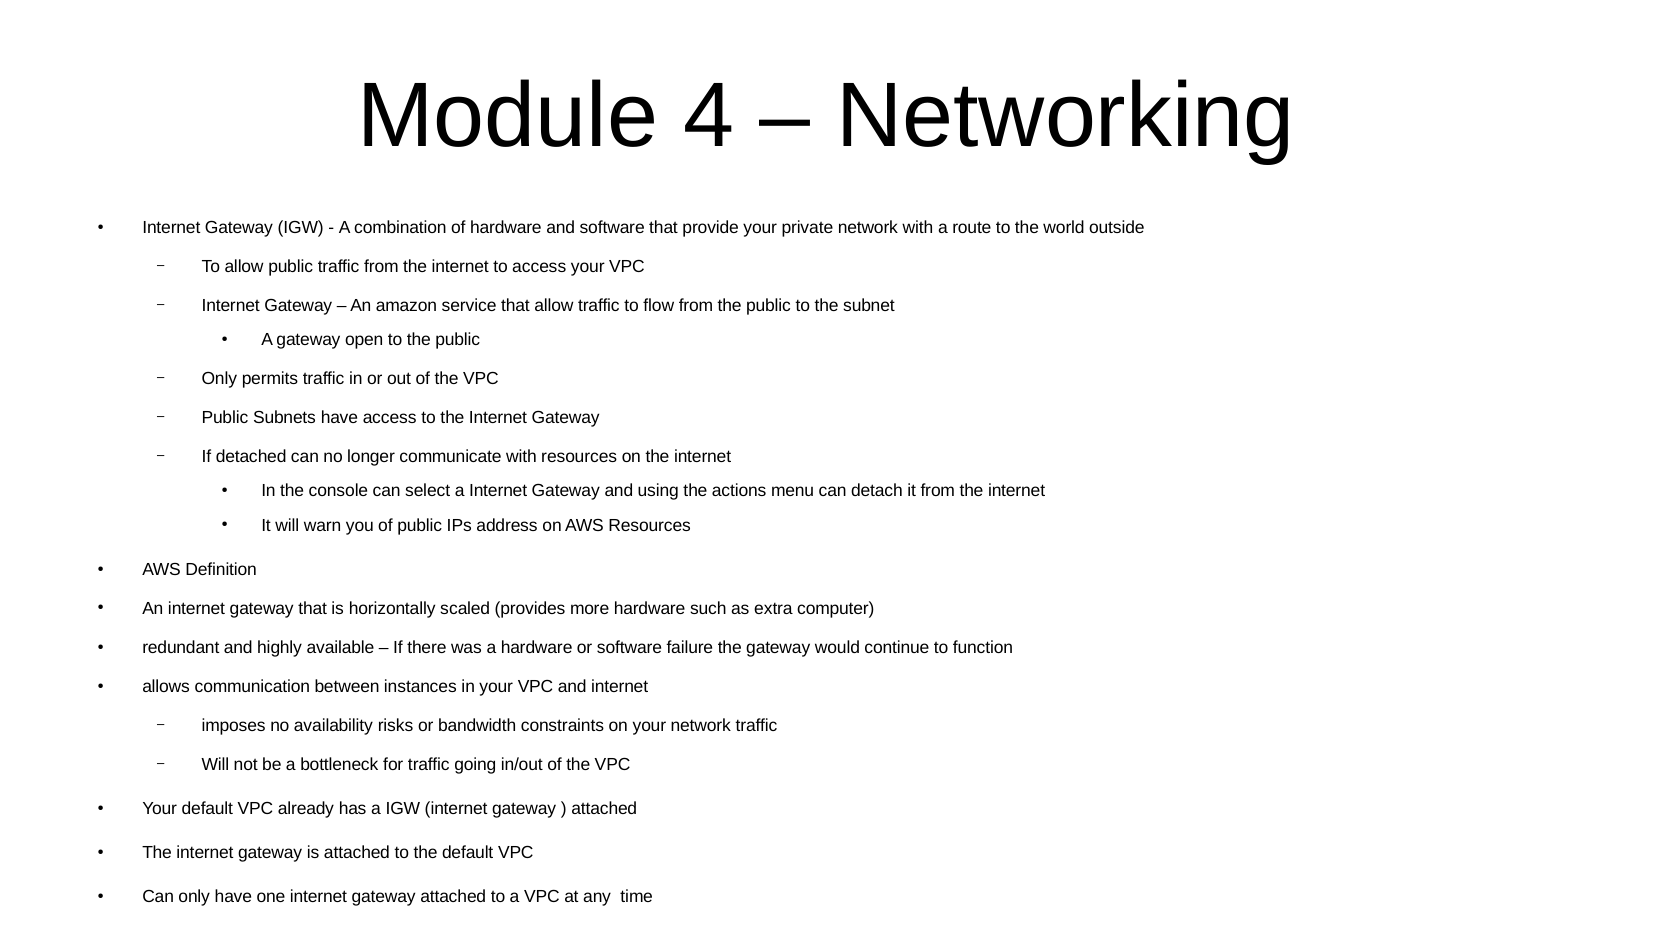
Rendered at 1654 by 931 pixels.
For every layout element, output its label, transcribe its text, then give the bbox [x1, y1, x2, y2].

list Internet Gateway (IGW) - A combination of hardware and software that provide your private network with a route to the world outside To allow public traffic from the internet to access your VPC Internet Gateway – An amazon service that allow traffic to flow from the public to the subnet A gateway open to the public Only permits traffic in or out of the VPC Public Subnets have access to the Internet Gateway If detached can no longer communicate with resources on the internet In the console can select a Internet Gateway and using the actions menu can detach it from the internet It will warn you of public IPs address on AWS Resources AWS Definition An internet gateway that is horizontally scaled (provides more hardware such as extra computer) redundant and highly available – If there was a hardware or software failure the gateway would continue to function allows communication between instances in your VPC and internet imposes no availability risks or bandwidth constraints on your network traffic Will not be a bottleneck for traffic going in/out of the VPC Your default VPC already has a IGW (internet gateway ) attached The internet gateway is attached to the default VPC Can only have one internet gateway attached to a VPC at any time [82, 217, 1621, 916]
title Module 4 – Networking [82, 37, 1571, 193]
